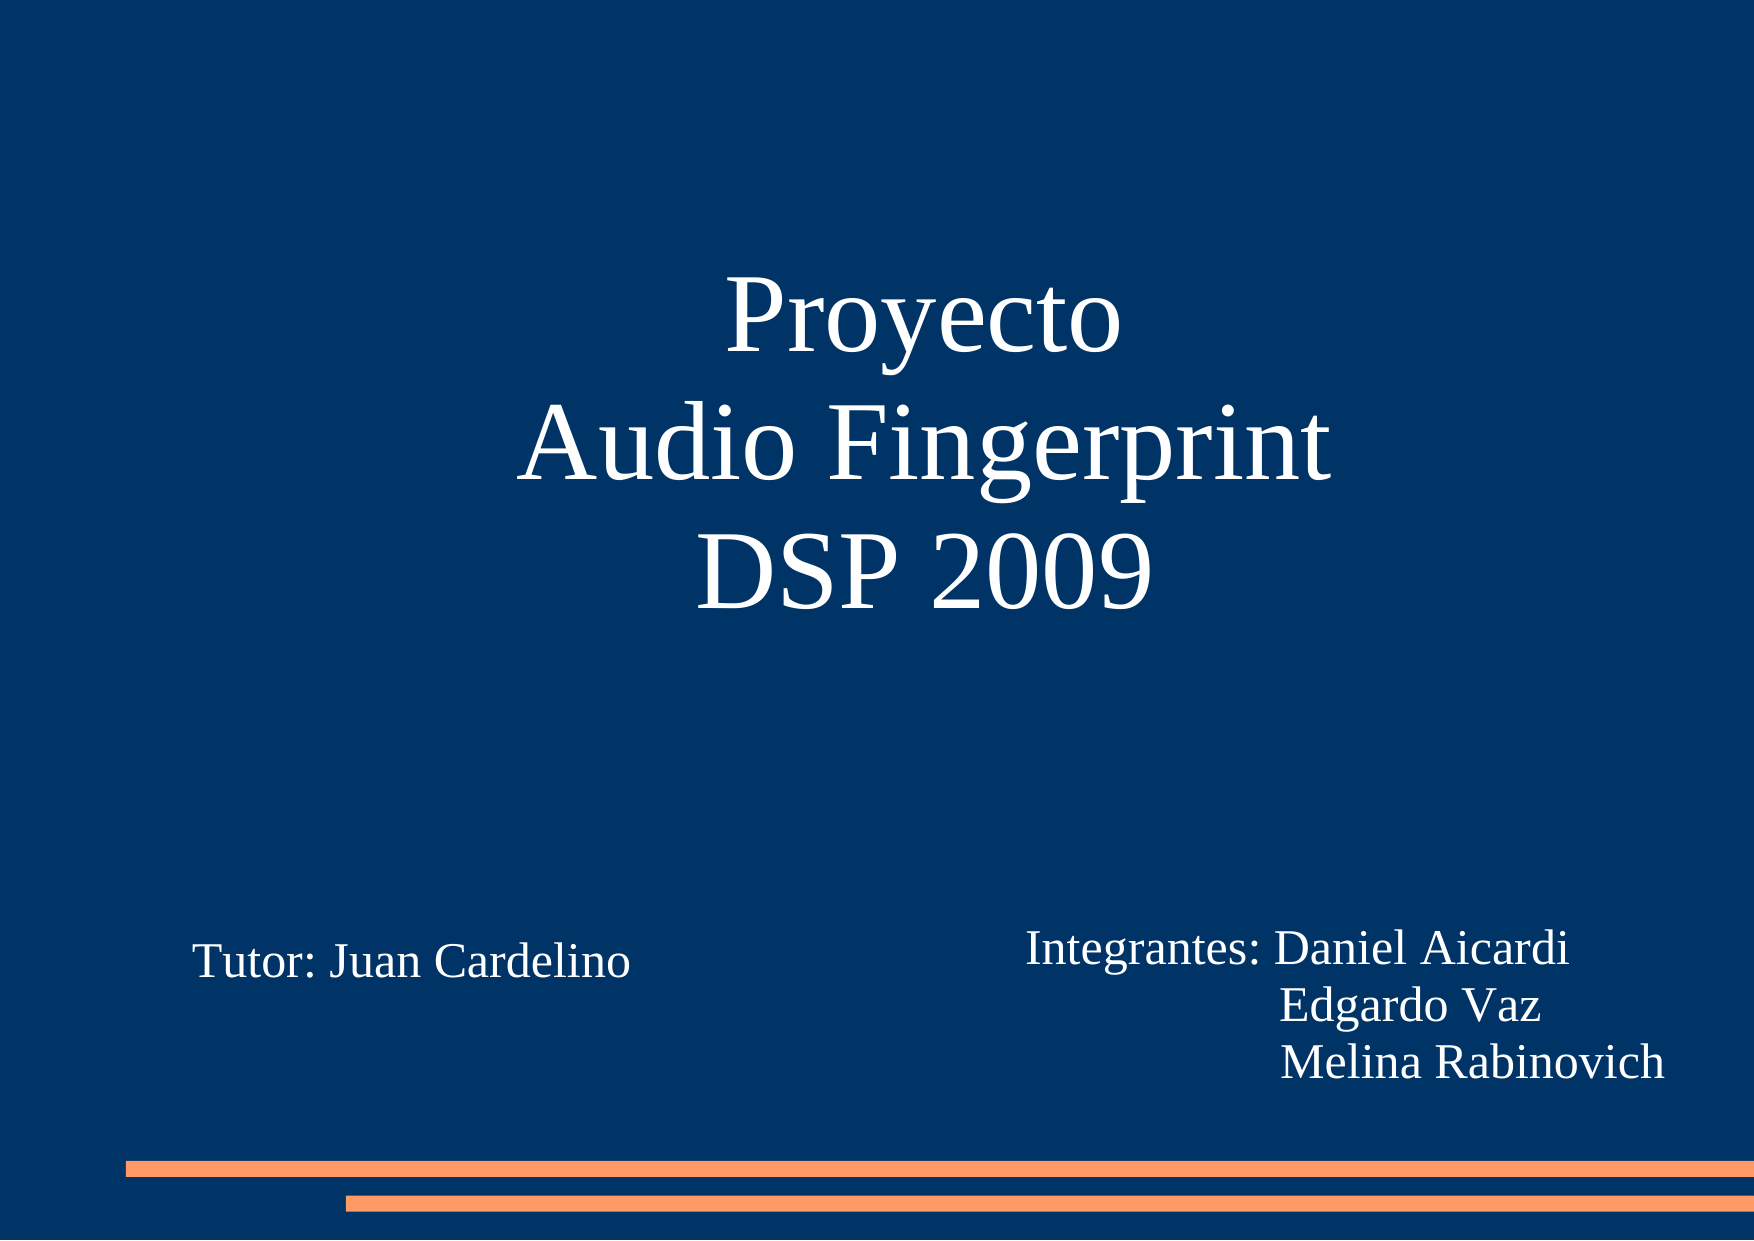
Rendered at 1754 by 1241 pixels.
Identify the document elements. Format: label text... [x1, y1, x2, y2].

text_box Proyecto Audio Fingerprint DSP 2009 [502, 236, 1323, 625]
text_box Tutor: Juan Cardelino [177, 921, 645, 993]
text_box Integrantes: Daniel Aicardi Edgardo Vaz Melina Rabinovich [915, 908, 1681, 1093]
